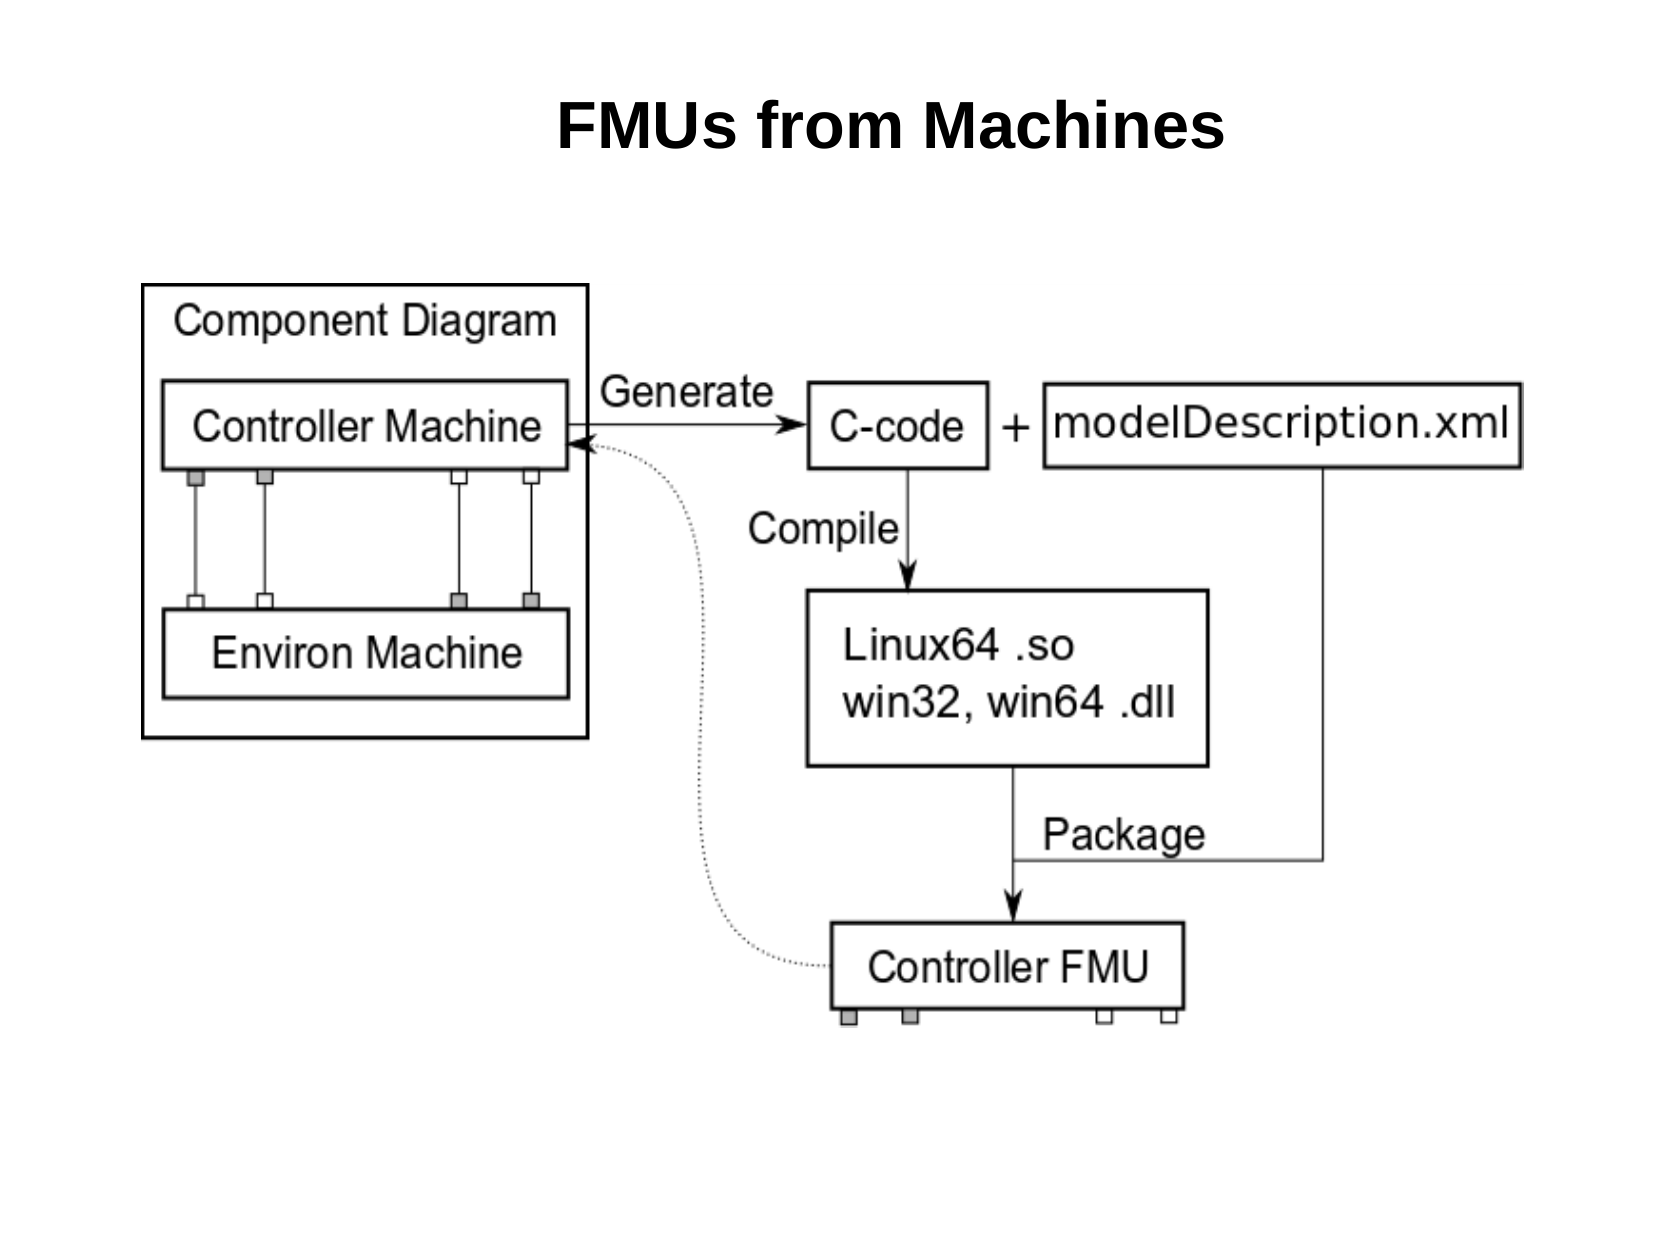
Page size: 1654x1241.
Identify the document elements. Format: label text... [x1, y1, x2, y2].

picture [141, 283, 1524, 1028]
list FMUs from Machines [82, 88, 1560, 1170]
